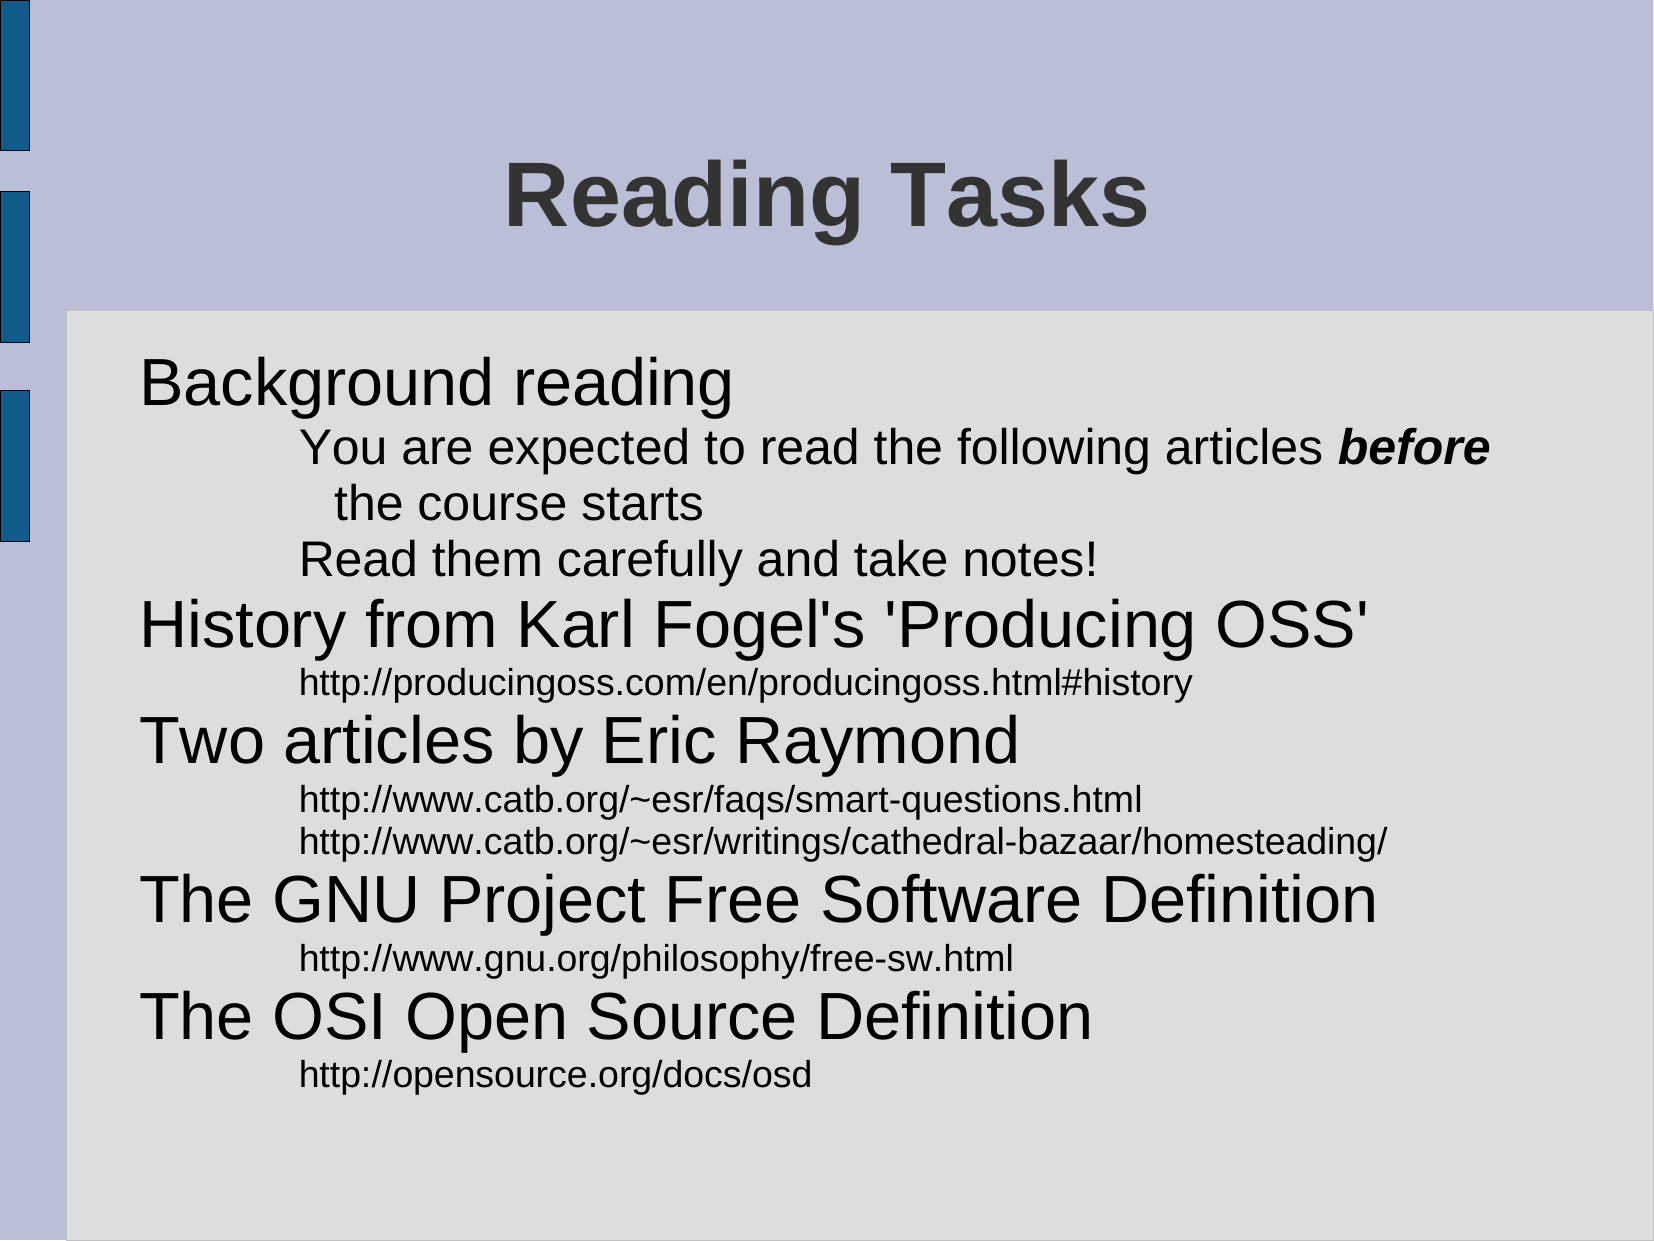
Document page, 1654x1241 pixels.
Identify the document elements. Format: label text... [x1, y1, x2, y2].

list Background reading You are expected to read the following articles before the course starts Read them carefully and take notes! History from Karl Fogel's 'Producing OSS' http://producingoss.com/en/producingoss.html#history Two articles by Eric Raymond http://www.catb.org/~esr/faqs/smart-questions.html http://www.catb.org/~esr/writings/cathedral-bazaar/homesteading/ The GNU Project Free Software Definition http://www.gnu.org/philosophy/free-sw.html The OSI Open Source Definition http://opensource.org/docs/osd [121, 344, 1534, 1112]
title Reading Tasks [121, 98, 1534, 291]
